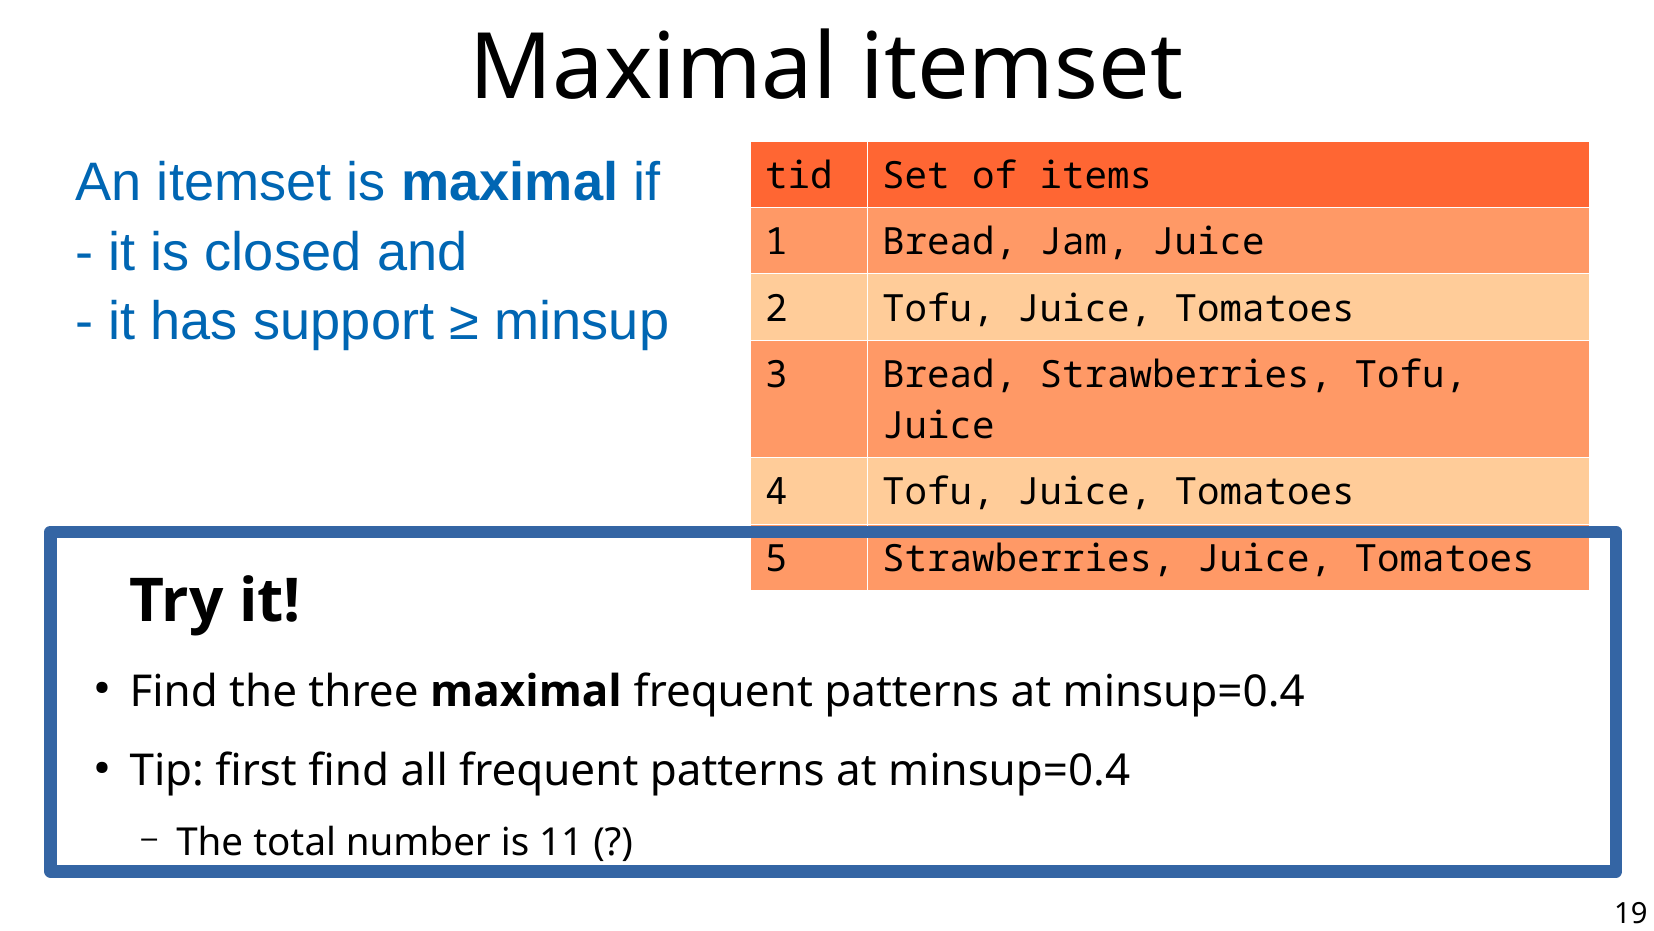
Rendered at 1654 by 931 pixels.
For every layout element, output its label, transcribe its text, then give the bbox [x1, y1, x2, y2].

table_cell Bread, Strawberries, Tofu, Juice [868, 341, 1589, 457]
table_header Set of items [868, 142, 1589, 207]
table_cell 2 [751, 274, 867, 340]
table_cell 4 [751, 458, 867, 524]
table_header tid [751, 142, 867, 207]
text_box An itemset is maximal if - it is closed and - it has support ≥ minsup [60, 135, 728, 473]
table_cell 3 [751, 341, 867, 457]
table_cell 5 [751, 538, 867, 557]
list Try it! Find the three maximal frequent patterns at minsup=0.4 Tip: first find all frequent patterns at minsup=0.4 The total number is 11 (?) [82, 557, 1571, 865]
table_cell 1 [751, 208, 867, 273]
table_cell Tofu, Juice, Tomatoes [868, 458, 1589, 524]
title Maximal itemset [82, 1, 1571, 126]
table_cell Strawberries, Juice, Tomatoes [868, 538, 1589, 590]
table_cell Bread, Jam, Juice [868, 208, 1589, 273]
table_cell Tofu, Juice, Tomatoes [868, 274, 1589, 340]
